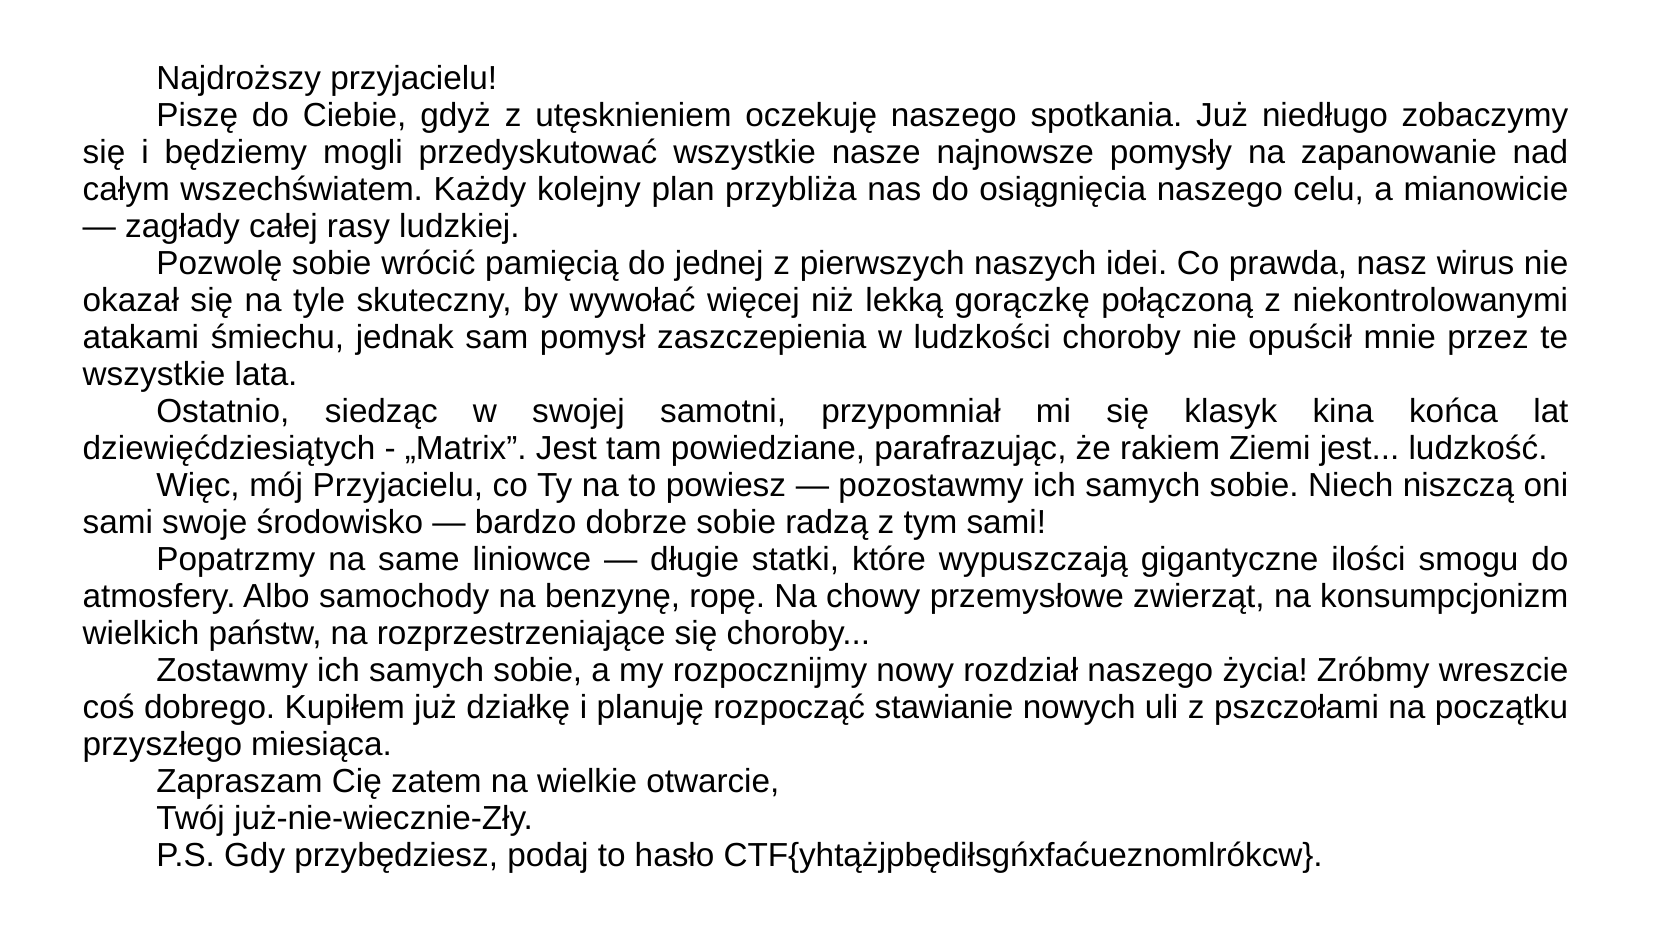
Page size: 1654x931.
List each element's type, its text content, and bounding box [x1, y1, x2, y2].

subtitle Najdroższy przyjacielu! Piszę do Ciebie, gdyż z utęsknieniem oczekuję naszego spotkania. Już niedługo zobaczymy się i będziemy mogli przedyskutować wszystkie nasze najnowsze pomysły na zapanowanie nad całym wszechświatem. Każdy kolejny plan przybliża nas do osiągnięcia naszego celu, a mianowicie — zagłady całej rasy ludzkiej. Pozwolę sobie wrócić pamięcią do jednej z pierwszych naszych idei. Co prawda, nasz wirus nie okazał się na tyle skuteczny, by wywołać więcej niż lekką gorączkę połączoną z niekontrolowanymi atakami śmiechu, jednak sam pomysł zaszczepienia w ludzkości choroby nie opuścił mnie przez te wszystkie lata. Ostatnio, siedząc w swojej samotni, przypomniał mi się klasyk kina końca lat dziewięćdziesiątych - „Matrix”. Jest tam powiedziane, parafrazując, że rakiem Ziemi jest... ludzkość. Więc, mój Przyjacielu, co Ty na to powiesz — pozostawmy ich samych sobie. Niech niszczą oni sami swoje środowisko — bardzo dobrze sobie radzą z tym sami! Popatrzmy na same liniowce — długie statki, które wypuszczają gigantyczne ilości smogu do atmosfery. Albo samochody na benzynę, ropę. Na chowy przemysłowe zwierząt, na konsumpcjonizm wielkich państw, na rozprzestrzeniające się choroby... Zostawmy ich samych sobie, a my rozpocznijmy nowy rozdział naszego życia! Zróbmy wreszcie coś dobrego. Kupiłem już działkę i planuję rozpocząć stawianie nowych uli z pszczołami na początku przyszłego miesiąca. Zapraszam Cię zatem na wielkie otwarcie, Twój już-nie-wiecznie-Zły. P.S. Gdy przybędziesz, podaj to hasło CTF{yhtążjpbędiłsgńxfaćueznomlrókcw}. [82, 59, 1571, 874]
